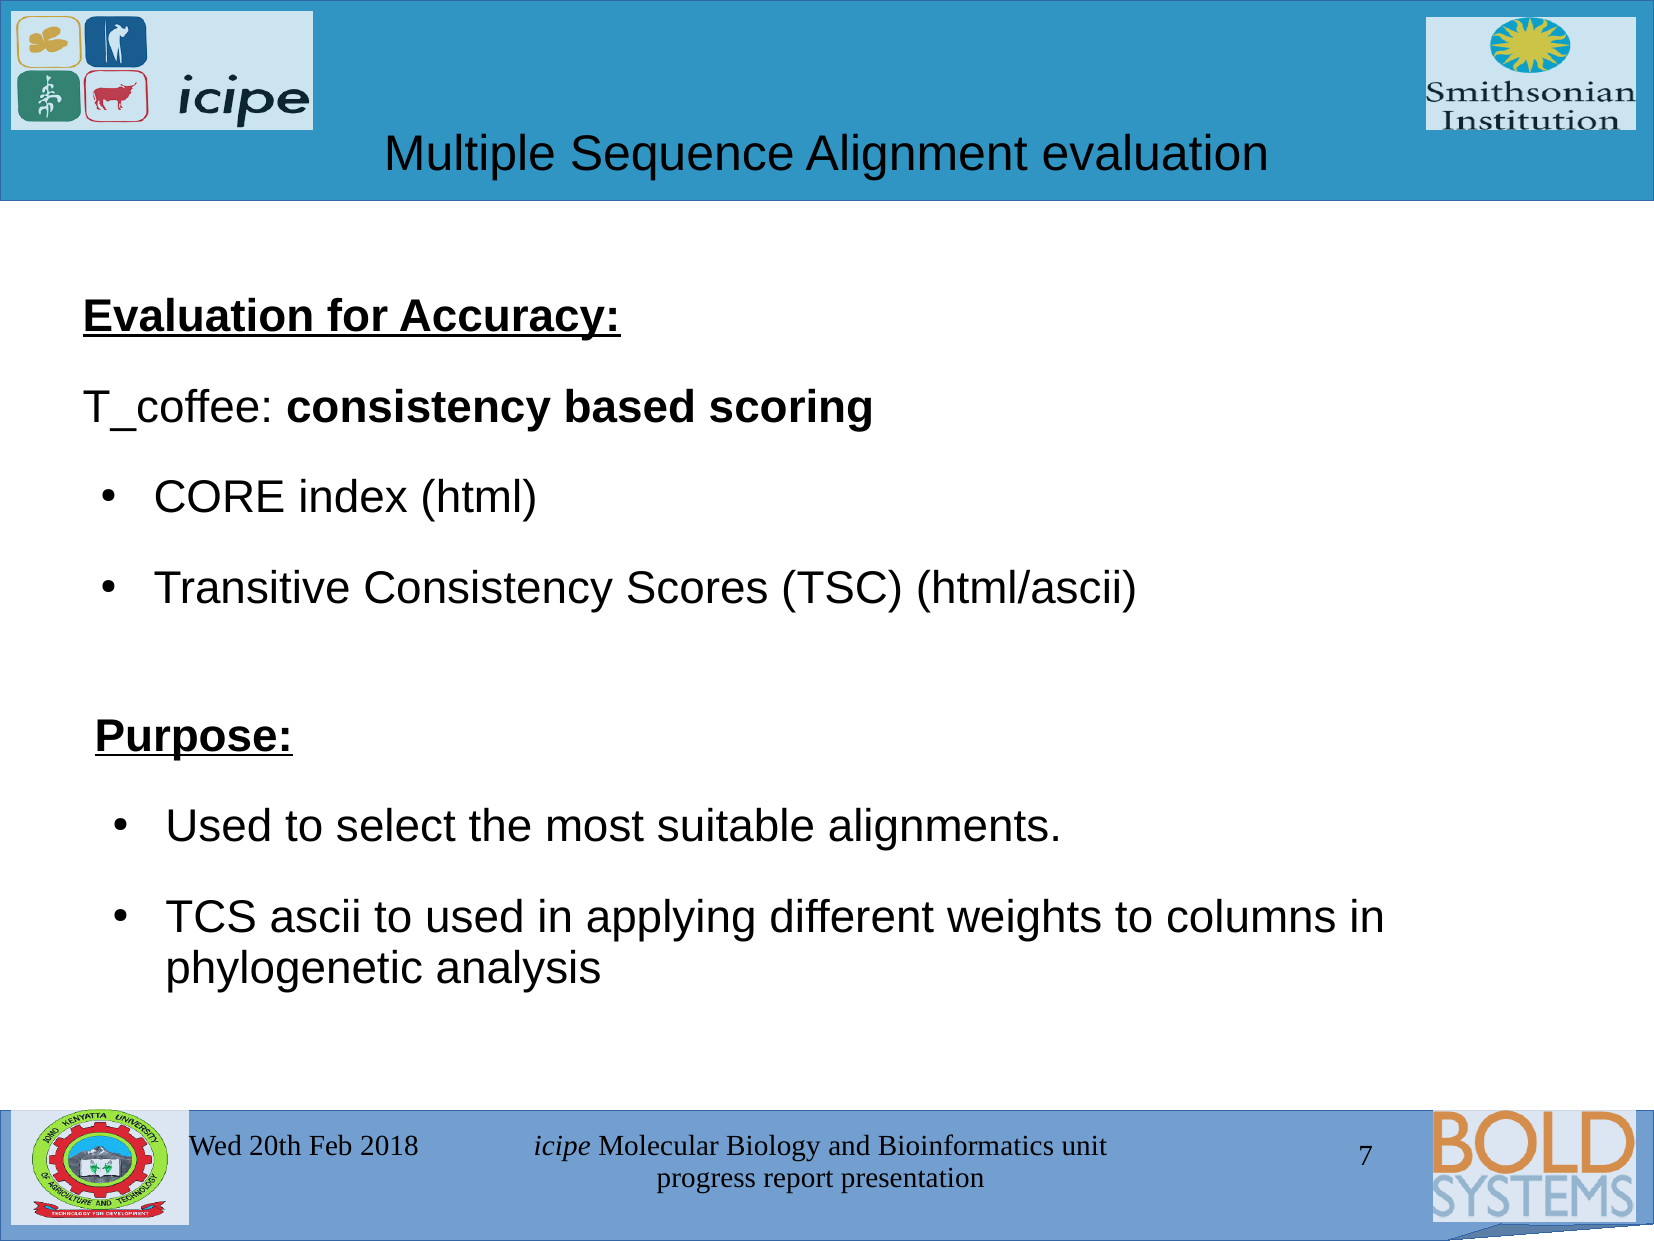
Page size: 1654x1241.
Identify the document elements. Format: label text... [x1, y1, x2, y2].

title Multiple Sequence Alignment evaluation [82, 49, 1571, 257]
picture [11, 11, 313, 130]
picture [1426, 17, 1636, 130]
list Evaluation for Accuracy: T_coffee: consistency based scoring CORE index (html) Transitive Consistency Scores (TSC) (html/ascii) [82, 290, 1560, 634]
table_cell [11, 1104, 94, 1110]
list Purpose: Used to select the most suitable alignments. TCS ascii to used in applying different weights to columns in phylogenetic analysis [94, 709, 1572, 1111]
